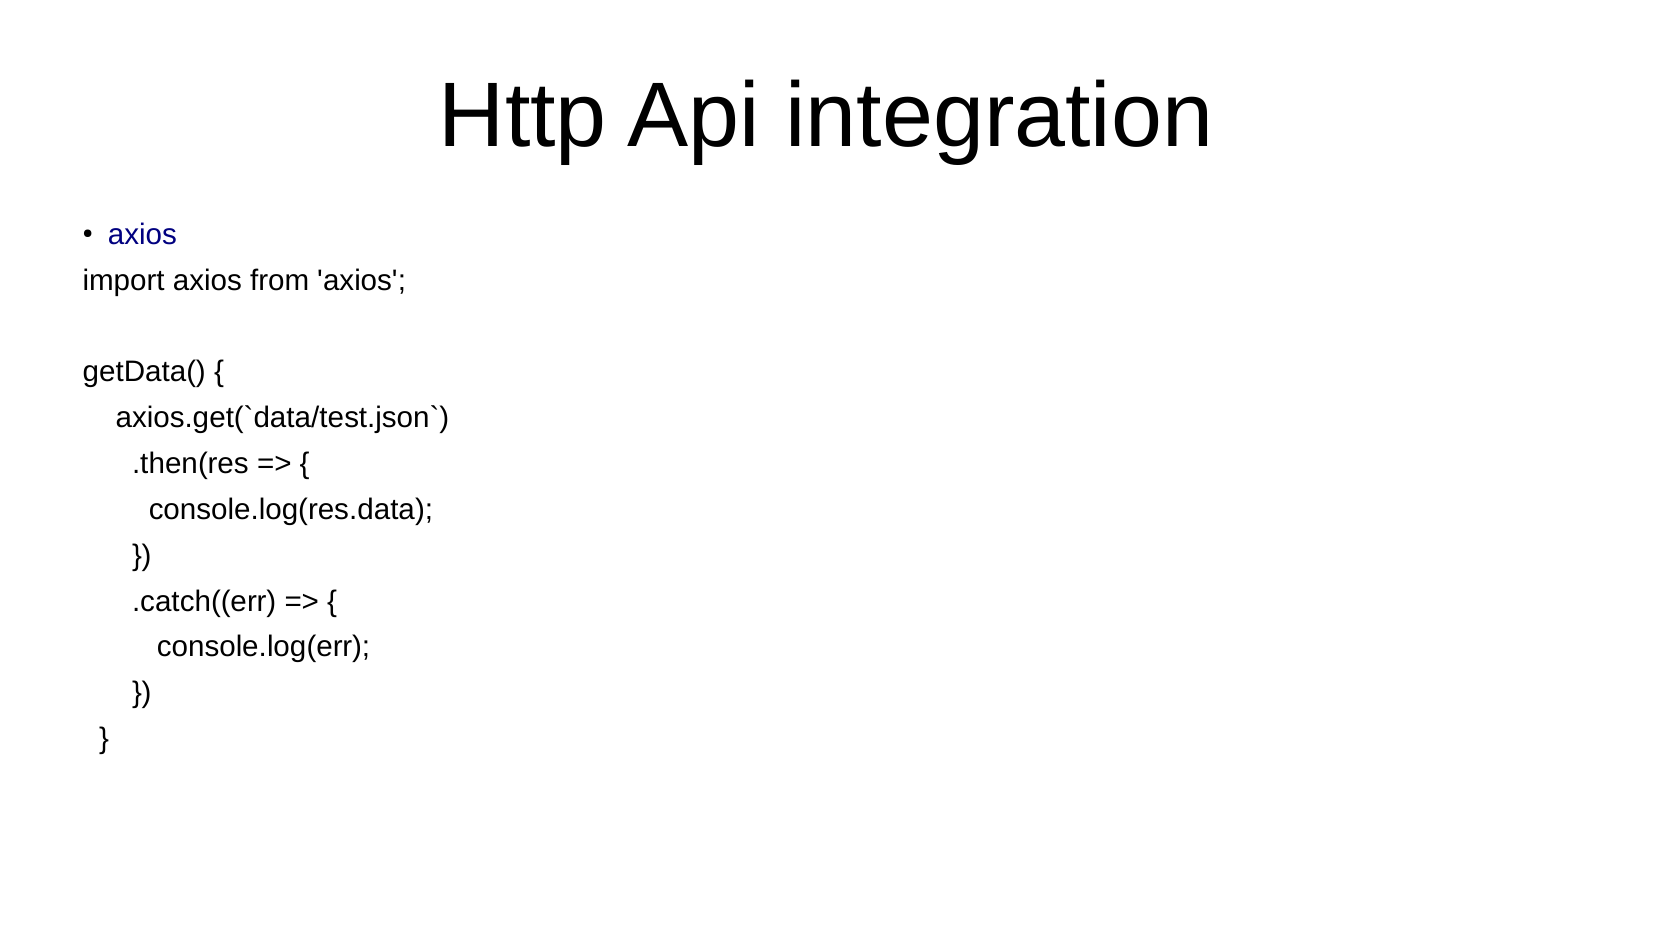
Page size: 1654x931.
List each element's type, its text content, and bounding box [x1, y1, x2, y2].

list axios import axios from 'axios'; getData() { axios.get(`data/test.json`) .then(res => { console.log(res.data); }) .catch((err) => { console.log(err); }) } [82, 217, 1571, 758]
title Http Api integration [82, 37, 1571, 193]
